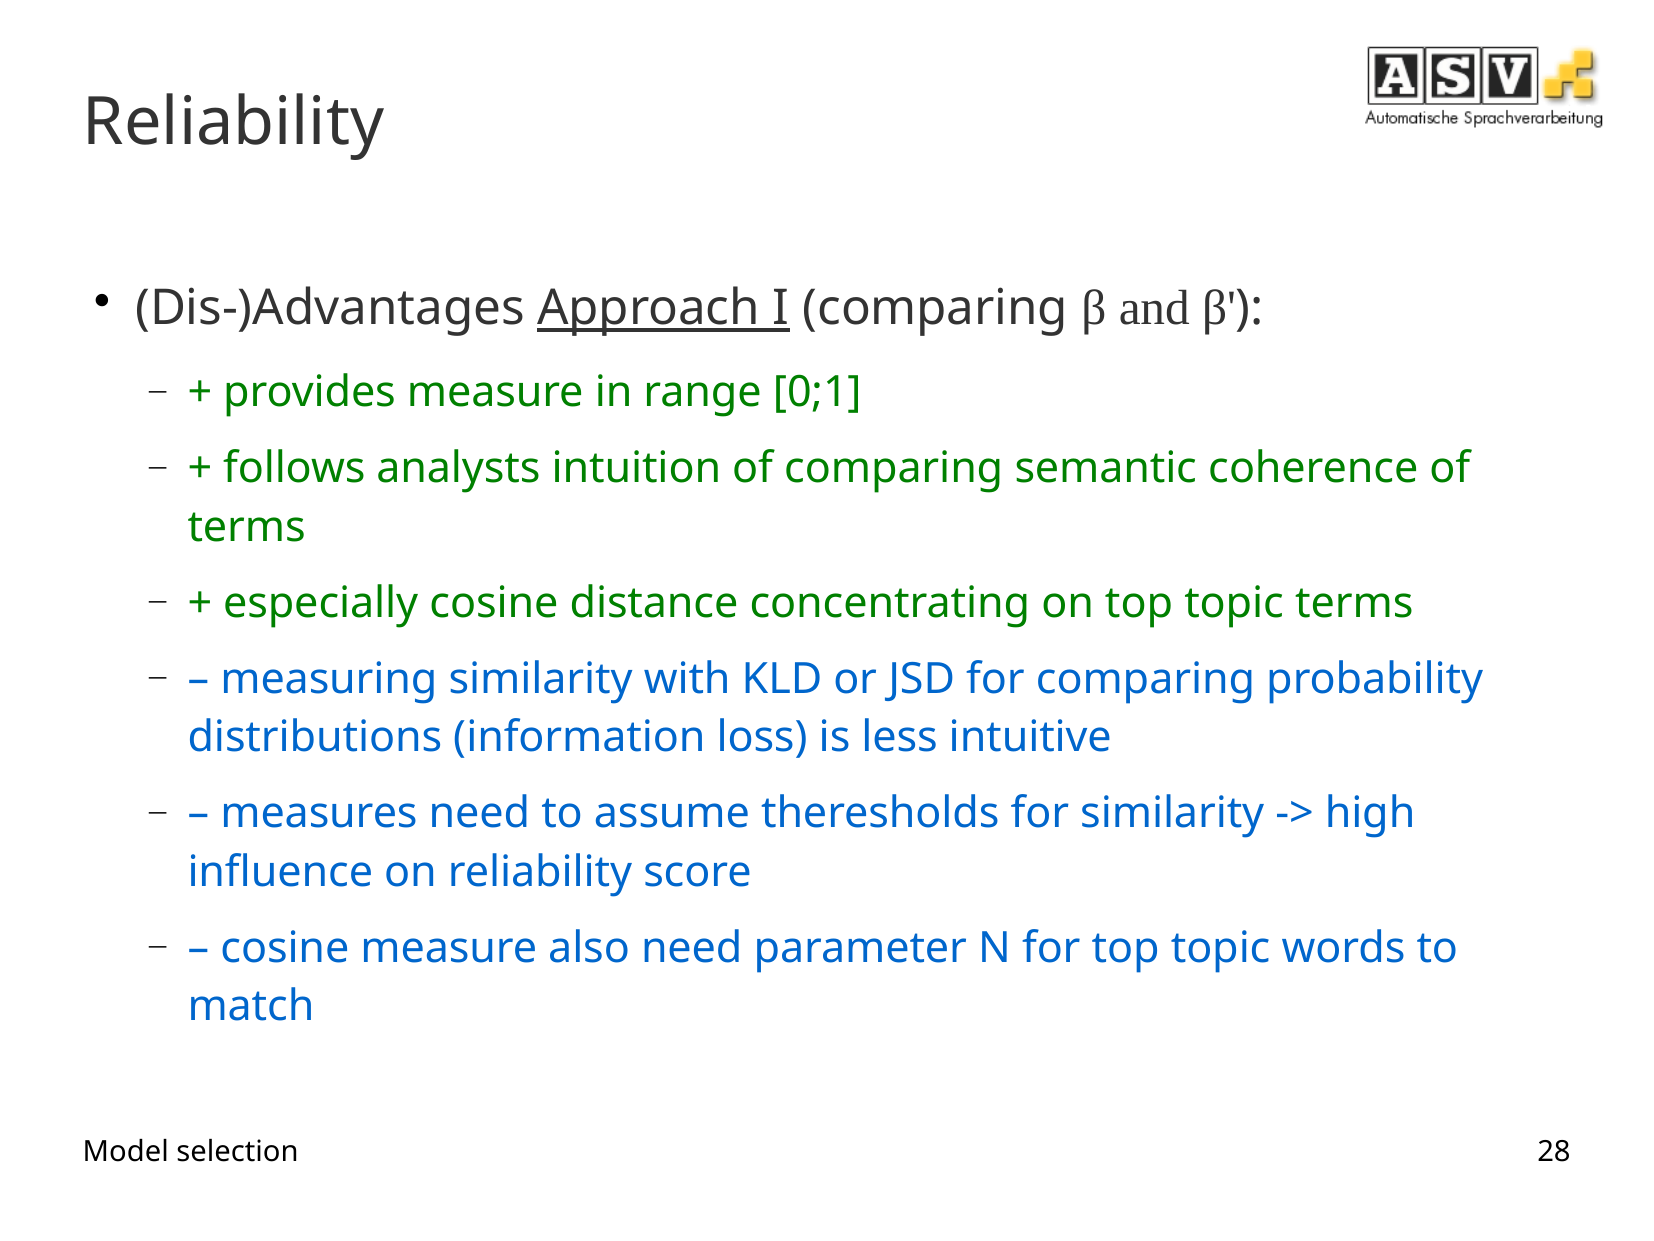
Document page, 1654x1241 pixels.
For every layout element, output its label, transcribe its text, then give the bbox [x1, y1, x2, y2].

title Reliability [82, 49, 1347, 189]
picture [1364, 43, 1605, 129]
list (Dis-)Advantages Approach I (comparing β and β'): + provides measure in range [0;1] + follows analysts intuition of comparing semantic coherence of terms + especially cosine distance concentrating on top topic terms – measuring similarity with KLD or JSD for comparing probability distributions (information loss) is less intuitive – measures need to assume theresholds for similarity -> high influence on reliability score – cosine measure also need parameter N for top topic words to match [82, 271, 1538, 1040]
